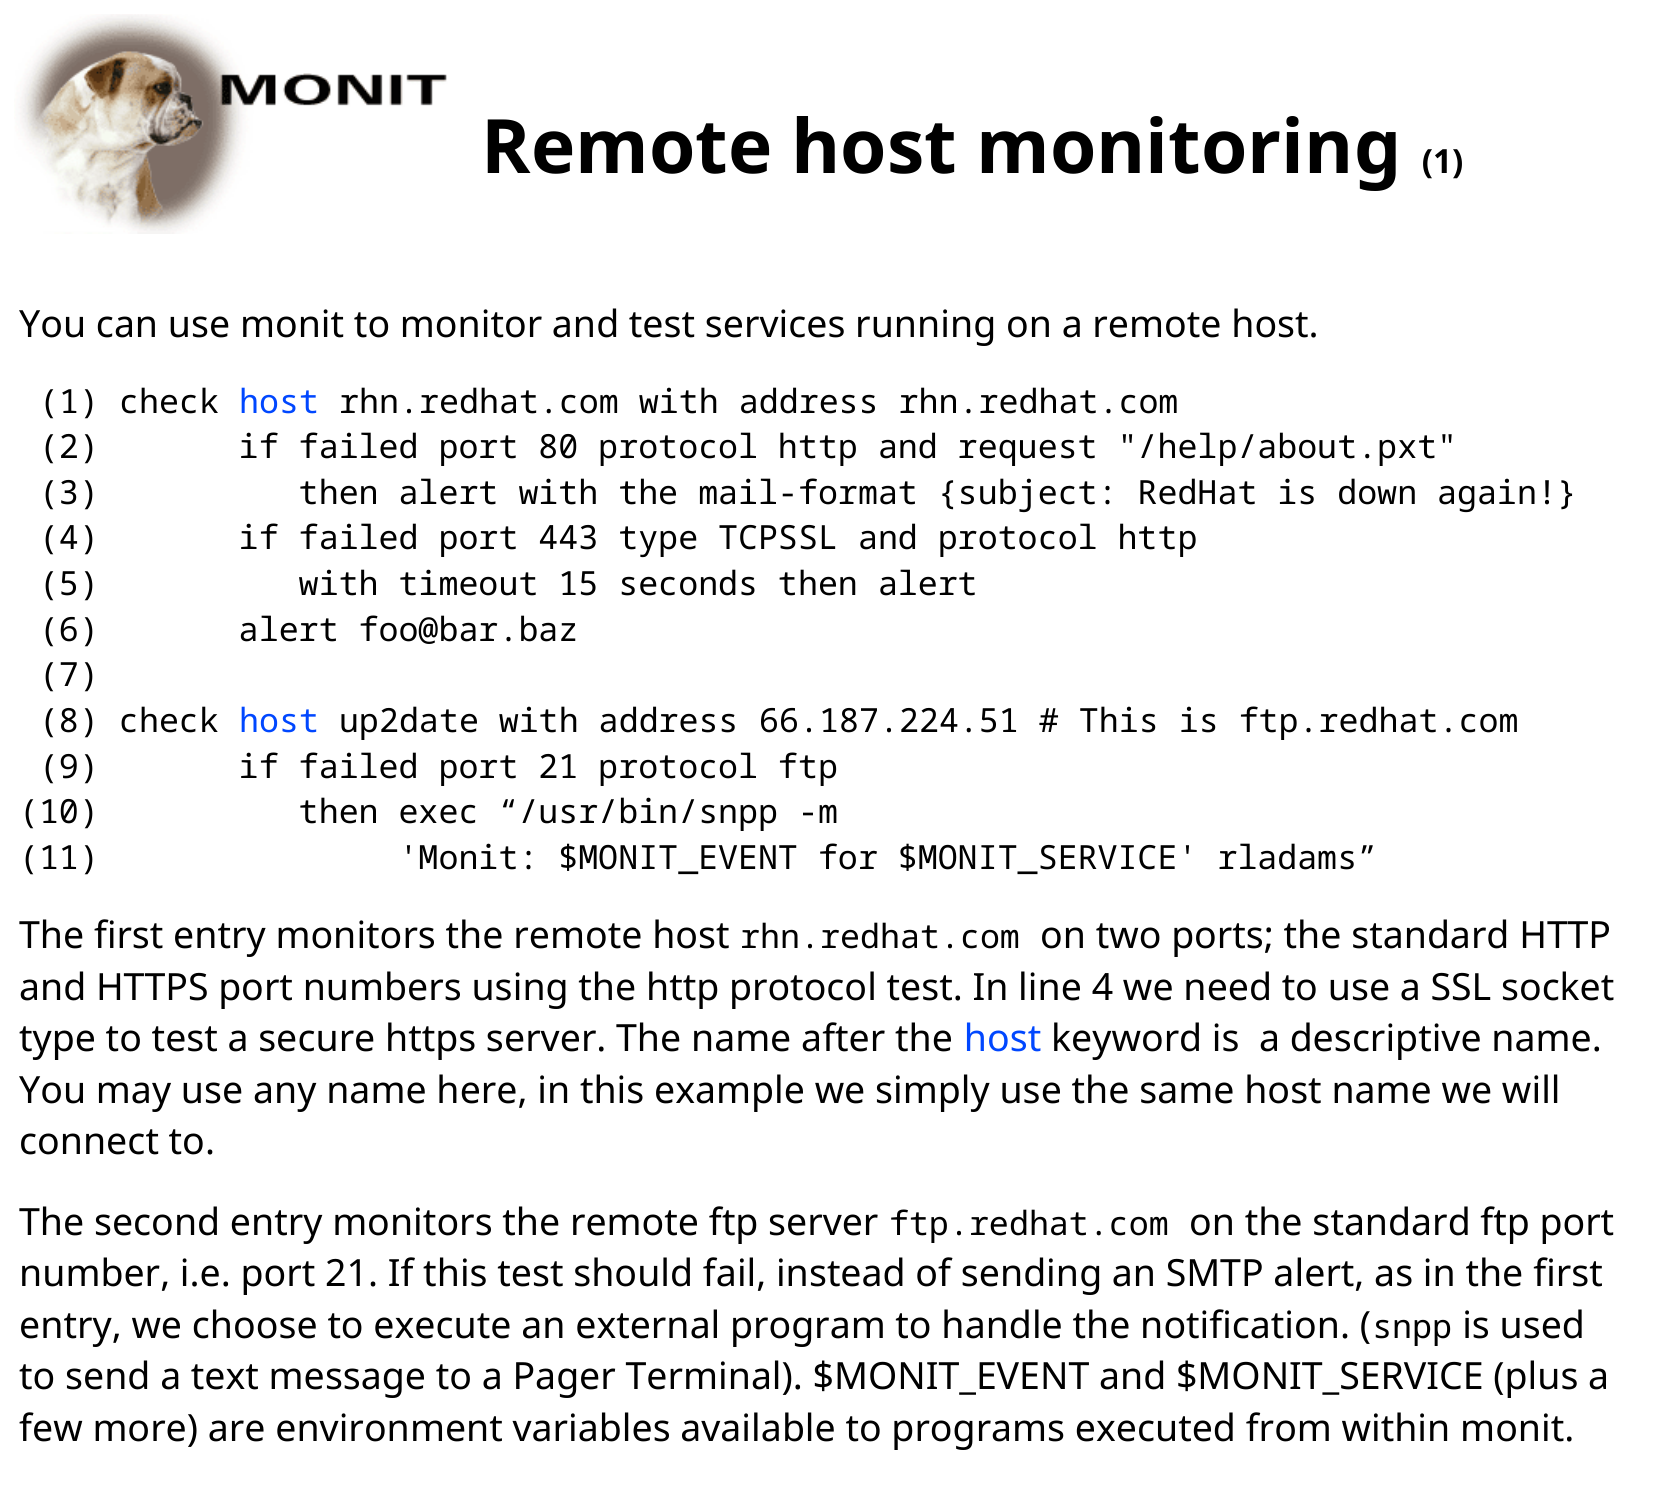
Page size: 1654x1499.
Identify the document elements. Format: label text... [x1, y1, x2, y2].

title Remote host monitoring (1) [506, 75, 1440, 213]
list You can use monit to monitor and test services running on a remote host. (1) check host rhn.redhat.com with address rhn.redhat.com (2) if failed port 80 protocol http and request "/help/about.pxt" (3) then alert with the mail-format {subject: RedHat is down again!} (4) if failed port 443 type TCPSSL and protocol http (5) with timeout 15 seconds then alert (6) alert foo@bar.baz (7) (8) check host up2date with address 66.187.224.51 # This is ftp.redhat.com (9) if failed port 21 protocol ftp (10) then exec “/usr/bin/snpp -m (11) 'Monit: $MONIT_EVENT for $MONIT_SERVICE' rladams” The first entry monitors the remote host rhn.redhat.com on two ports; the standard HTTP and HTTPS port numbers using the http protocol test. In line 4 we need to use a SSL socket type to test a secure https server. The name after the host keyword is a descriptive name. You may use any name here, in this example we simply use the same host name we will connect to. The second entry monitors the remote ftp server ftp.redhat.com on the standard ftp port number, i.e. port 21. If this test should fail, instead of sending an SMTP alert, as in the first entry, we choose to execute an external program to handle the notification. (snpp is used to send a text message to a Pager Terminal). $MONIT_EVENT and $MONIT_SERVICE (plus a few more) are environment variables available to programs executed from within monit. [19, 296, 1617, 1499]
picture [14, 14, 448, 234]
